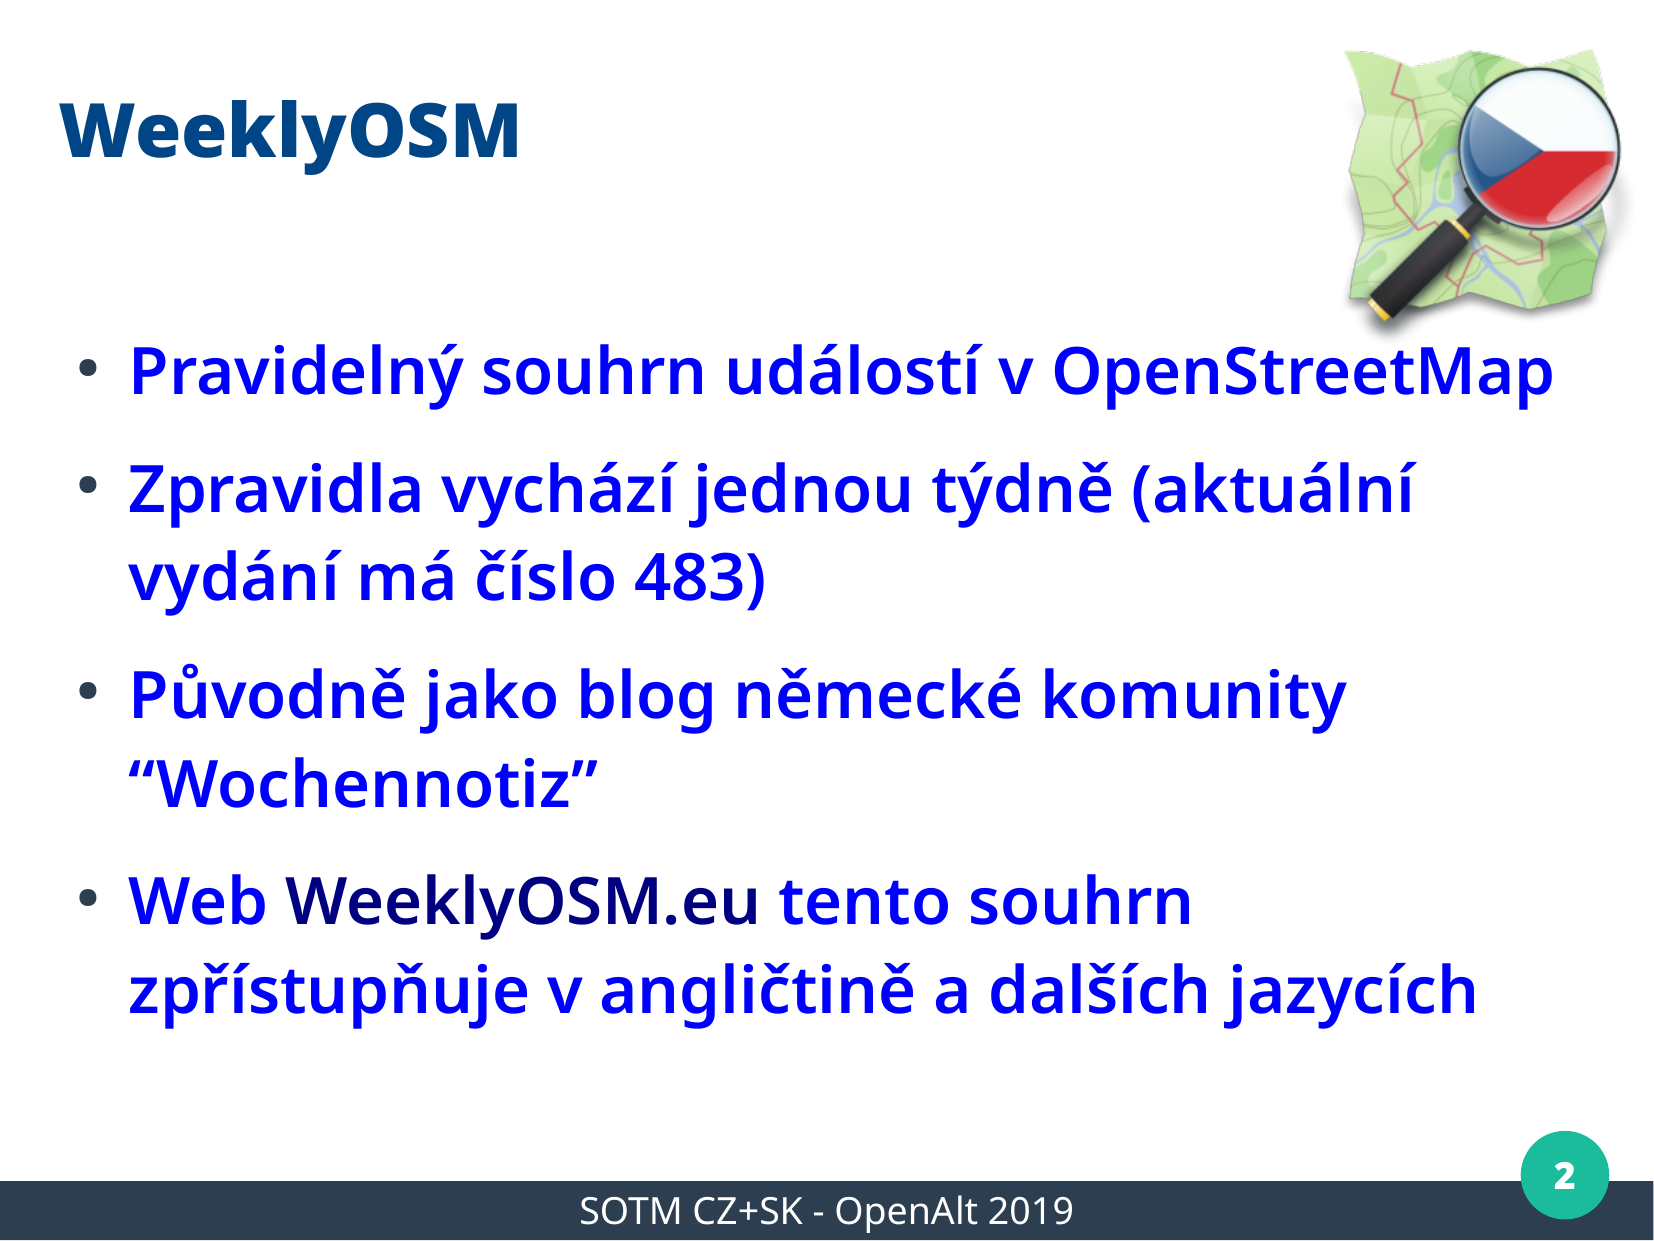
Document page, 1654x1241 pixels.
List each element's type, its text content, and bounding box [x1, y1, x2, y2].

list Pravidelný souhrn událostí v OpenStreetMap Zpravidla vychází jednou týdně (aktuální vydání má číslo 483) Původně jako blog německé komunity “Wochennotiz” Web WeeklyOSM.eu tento souhrn zpřístupňuje v angličtině a dalších jazycích [59, 324, 1595, 1152]
picture [1334, 49, 1635, 350]
title WeeklyOSM [59, 49, 1347, 207]
